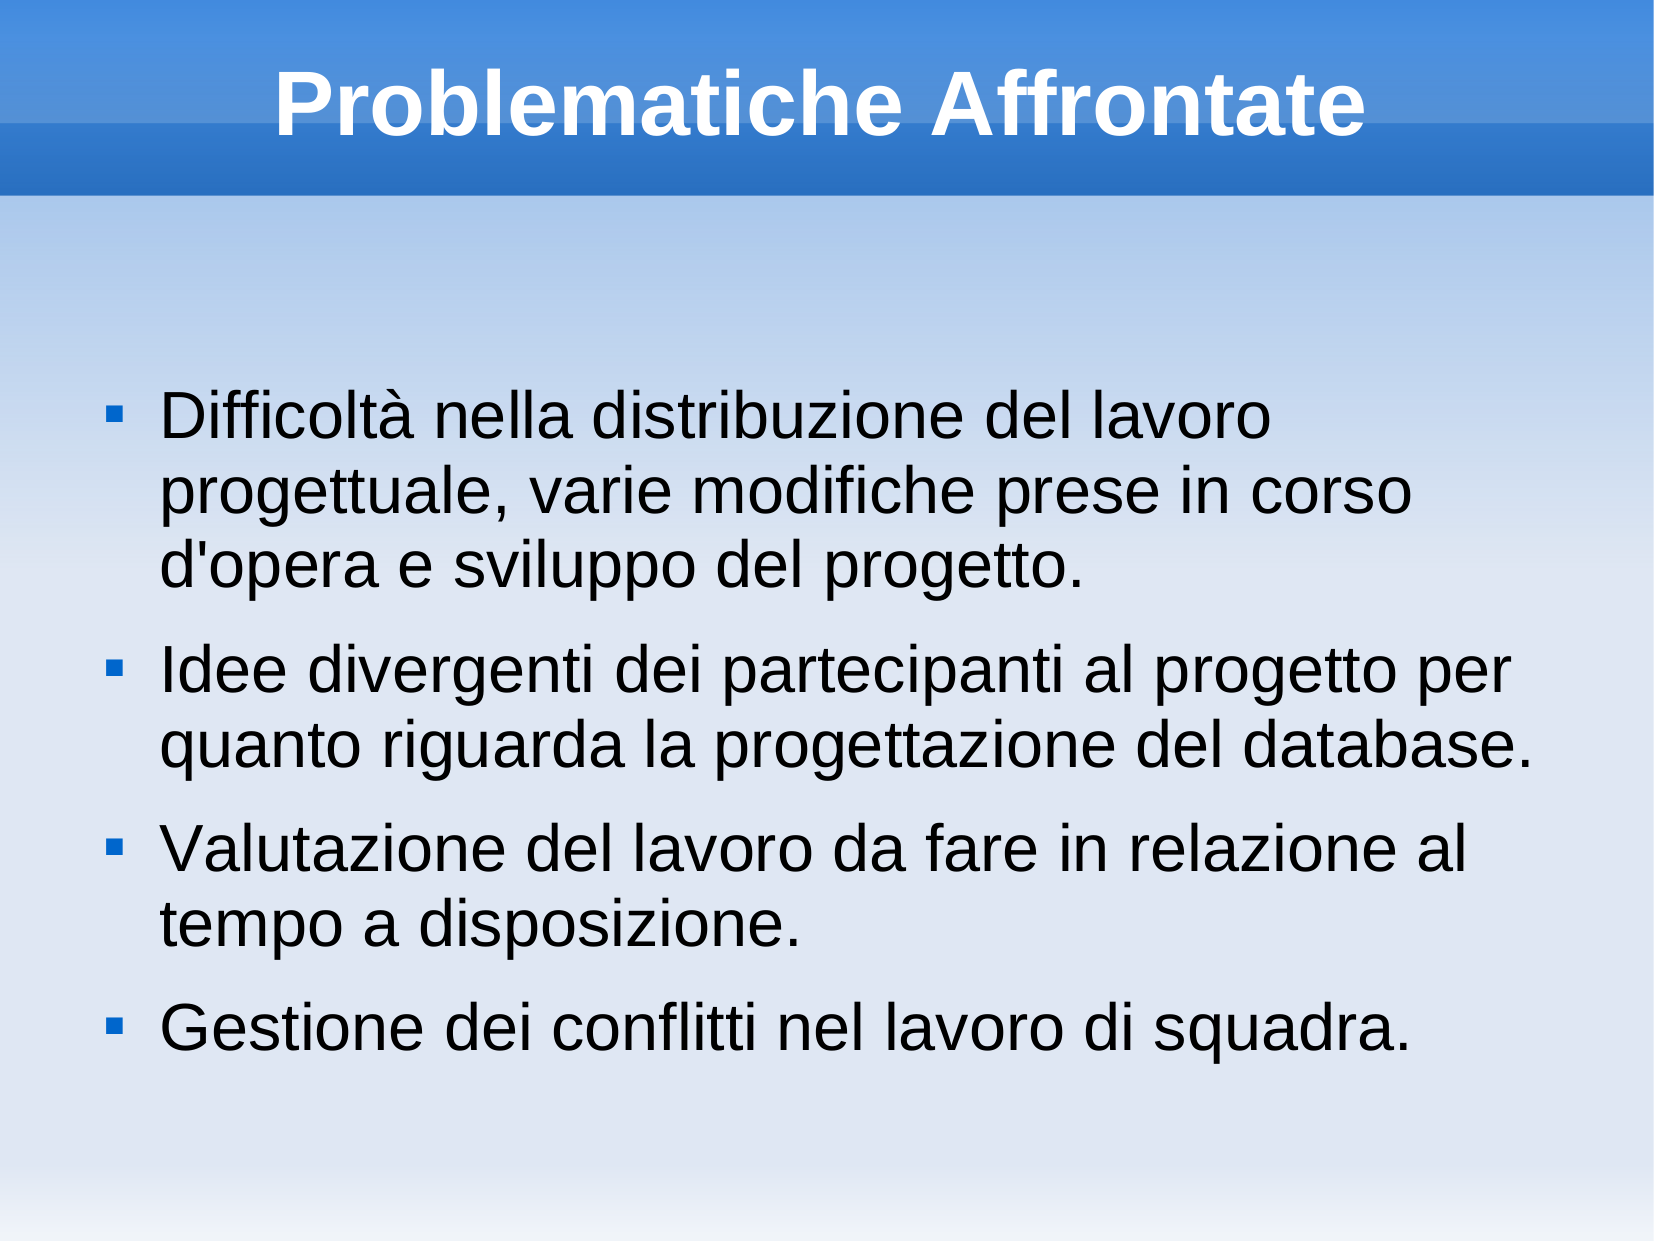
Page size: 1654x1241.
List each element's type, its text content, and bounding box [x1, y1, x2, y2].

list Difficoltà nella distribuzione del lavoro progettuale, varie modifiche prese in corso d'opera e sviluppo del progetto. Idee divergenti dei partecipanti al progetto per quanto riguarda la progettazione del database. Valutazione del lavoro da fare in relazione al tempo a disposizione. Gestione dei conflitti nel lavoro di squadra. [88, 377, 1577, 1241]
title Problematiche Affrontate [76, 7, 1565, 200]
picture [0, 0, 1654, 1241]
